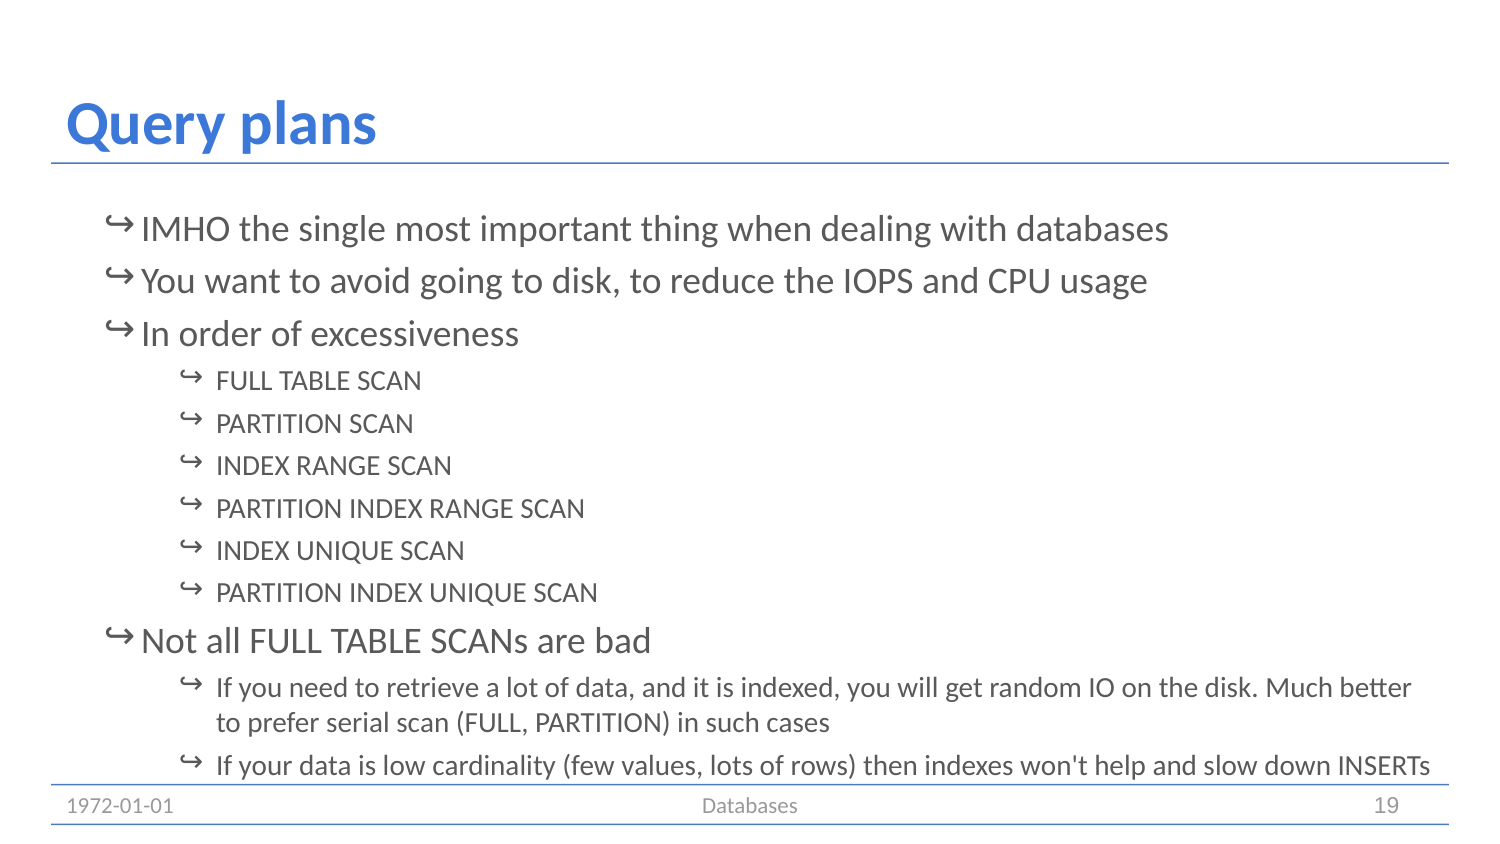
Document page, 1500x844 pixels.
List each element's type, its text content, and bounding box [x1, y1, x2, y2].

slide_number <number> [1358, 784, 1449, 825]
list IMHO the single most important thing when dealing with databases You want to avoid going to disk, to reduce the IOPS and CPU usage In order of excessiveness FULL TABLE SCAN PARTITION SCAN INDEX RANGE SCAN PARTITION INDEX RANGE SCAN INDEX UNIQUE SCAN PARTITION INDEX UNIQUE SCAN Not all FULL TABLE SCANs are bad If you need to retrieve a lot of data, and it is indexed, you will get random IO on the disk. Much better to prefer serial scan (FULL, PARTITION) in such cases If your data is low cardinality (few values, lots of rows) then indexes won't help and slow down INSERTs [51, 189, 1449, 750]
title Query plans [51, 72, 1449, 167]
